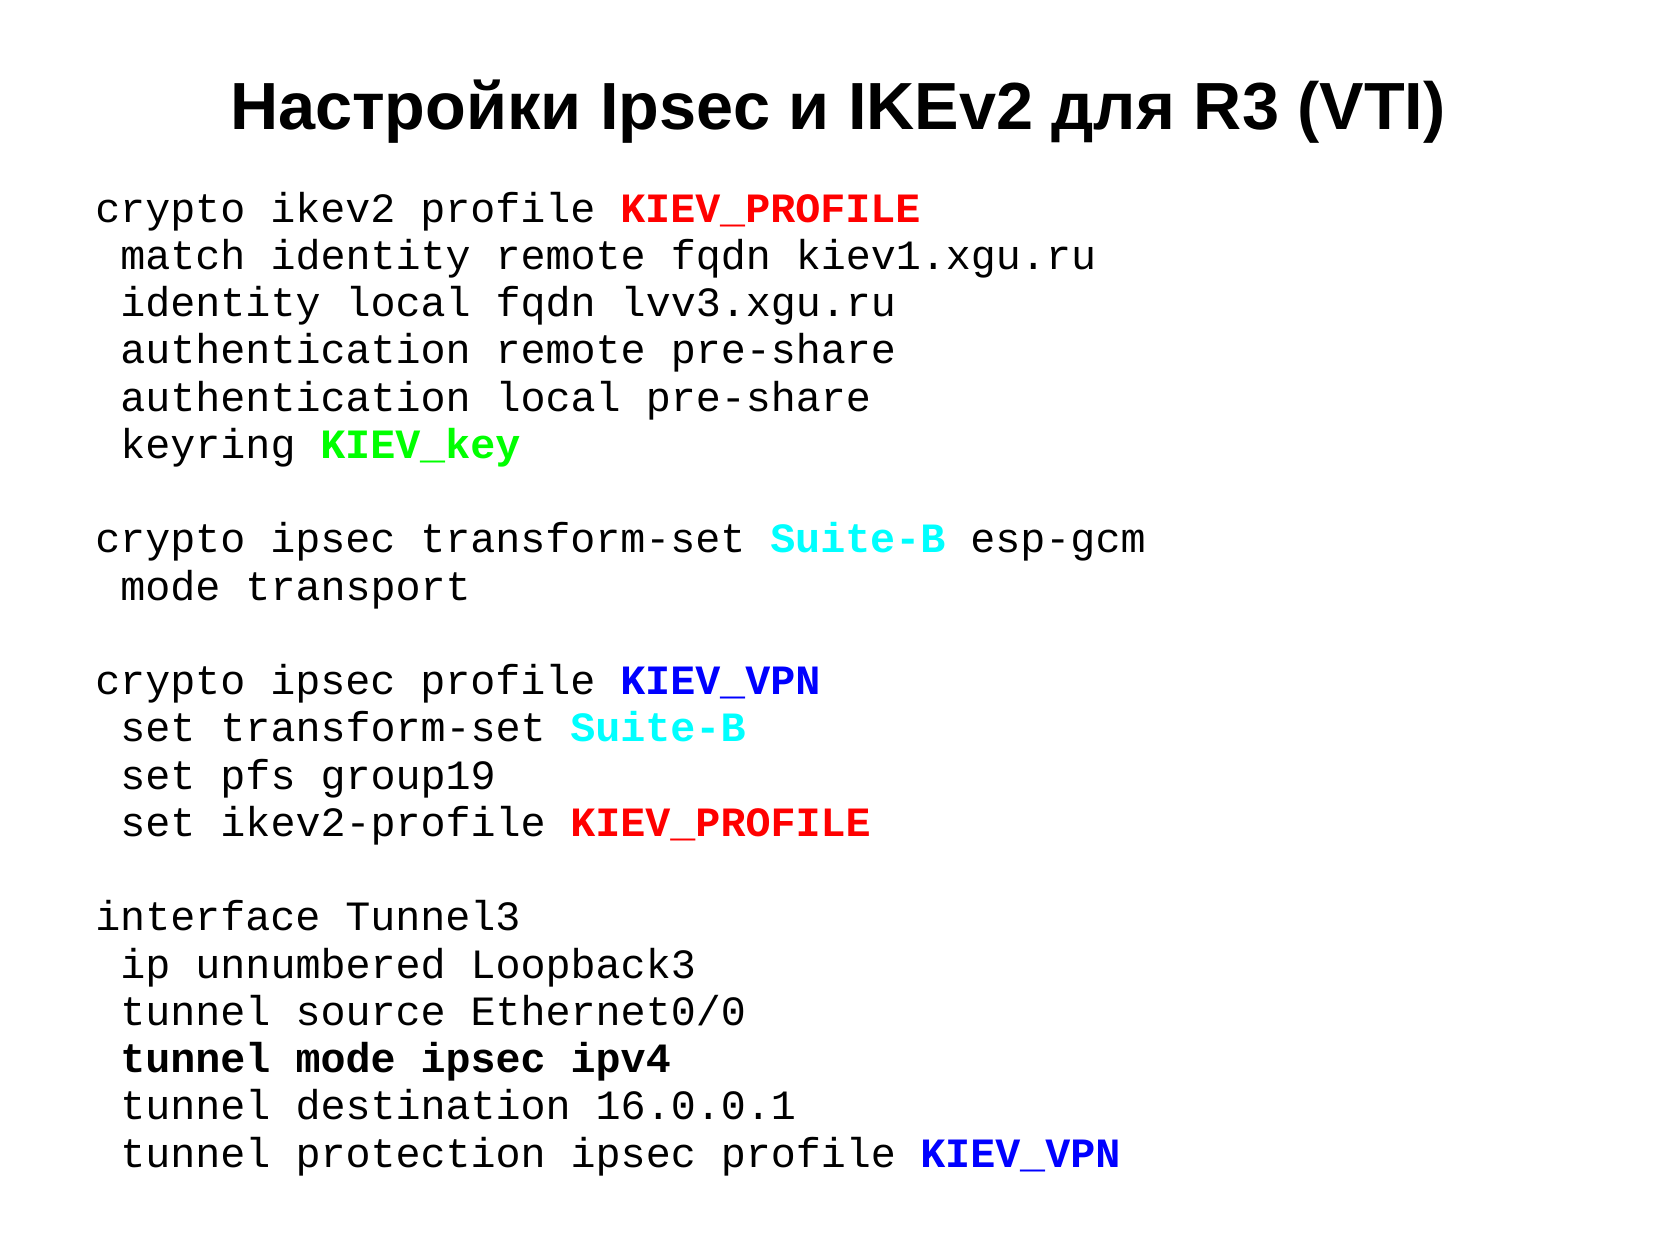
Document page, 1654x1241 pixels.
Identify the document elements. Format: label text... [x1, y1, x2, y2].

text_box Настройки Ipsec и IKEv2 для R3 (VTI) [64, 37, 1613, 151]
list crypto ikev2 profile KIEV_PROFILE match identity remote fqdn kiev1.xgu.ru identity local fqdn lvv3.xgu.ru authentication remote pre-share authentication local pre-share keyring KIEV_key crypto ipsec transform-set Suite-B esp-gcm mode transport crypto ipsec profile KIEV_VPN set transform-set Suite-B set pfs group19 set ikev2-profile KIEV_PROFILE interface Tunnel3 ip unnumbered Loopback3 tunnel source Ethernet0/0 tunnel mode ipsec ipv4 tunnel destination 16.0.0.1 tunnel protection ipsec profile KIEV_VPN [95, 187, 1538, 1208]
